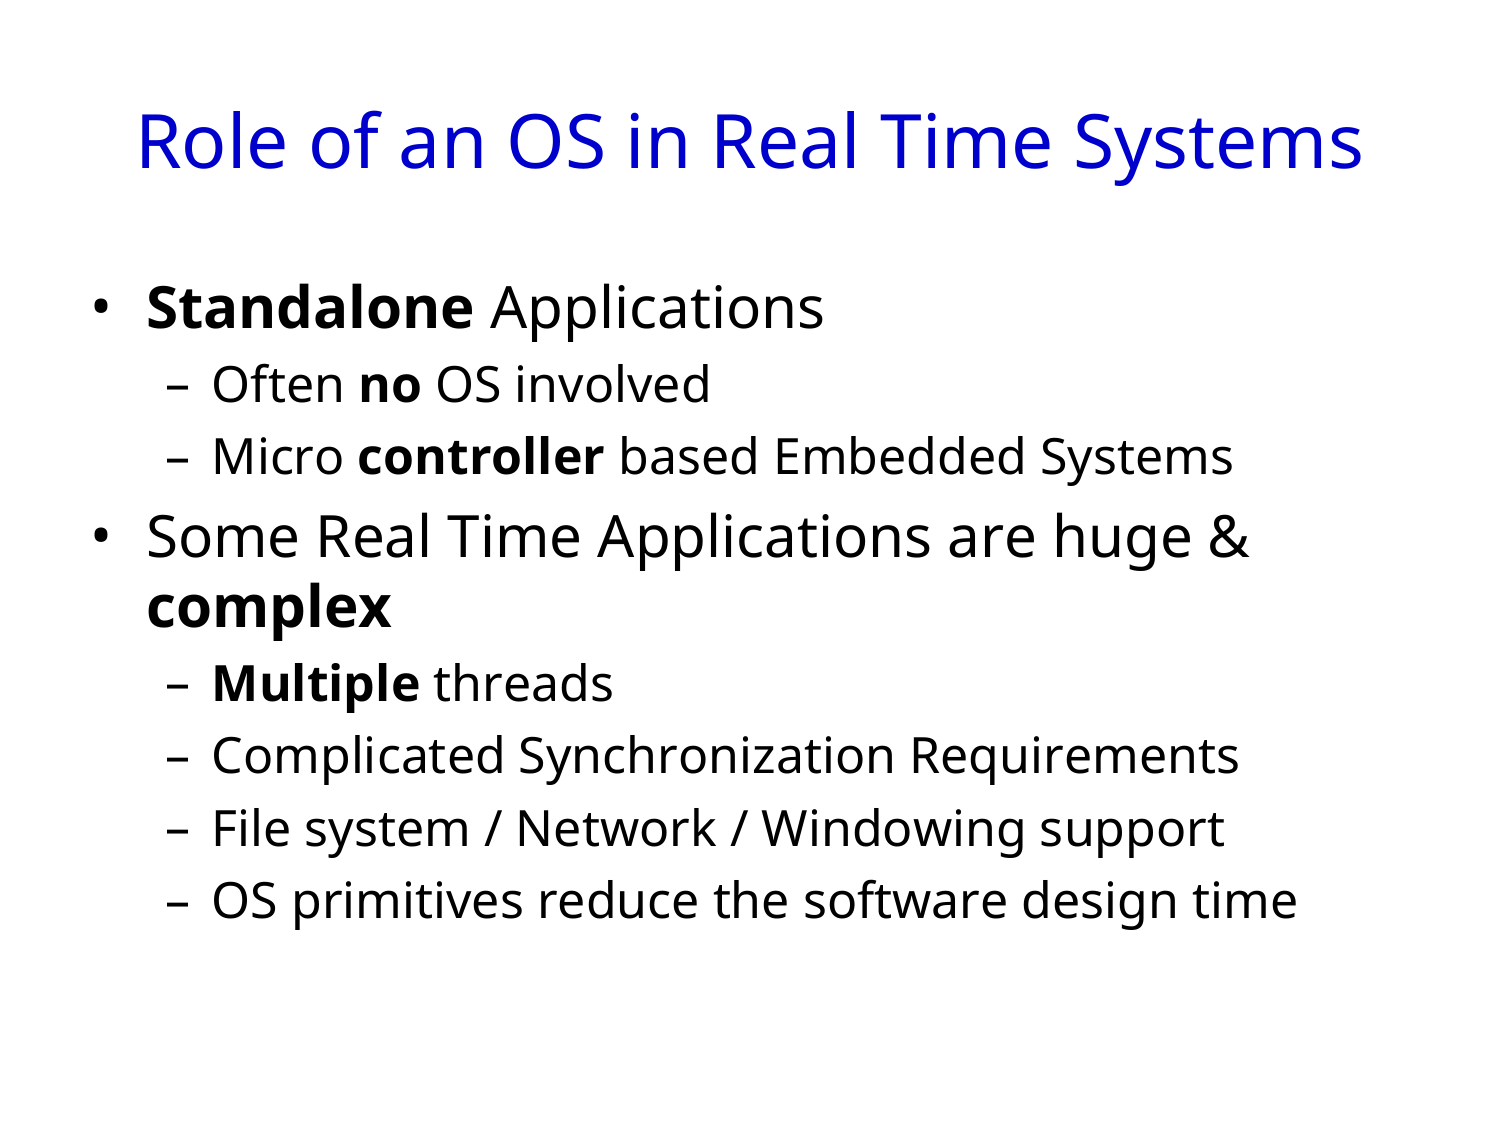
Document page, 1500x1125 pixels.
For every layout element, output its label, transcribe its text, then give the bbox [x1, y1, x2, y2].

list Standalone Applications Often no OS involved Micro controller based Embedded Systems Some Real Time Applications are huge & complex Multiple threads Complicated Synchronization Requirements File system / Network / Windowing support OS primitives reduce the software design time [75, 262, 1426, 1005]
title Role of an OS in Real Time Systems [75, 45, 1426, 233]
